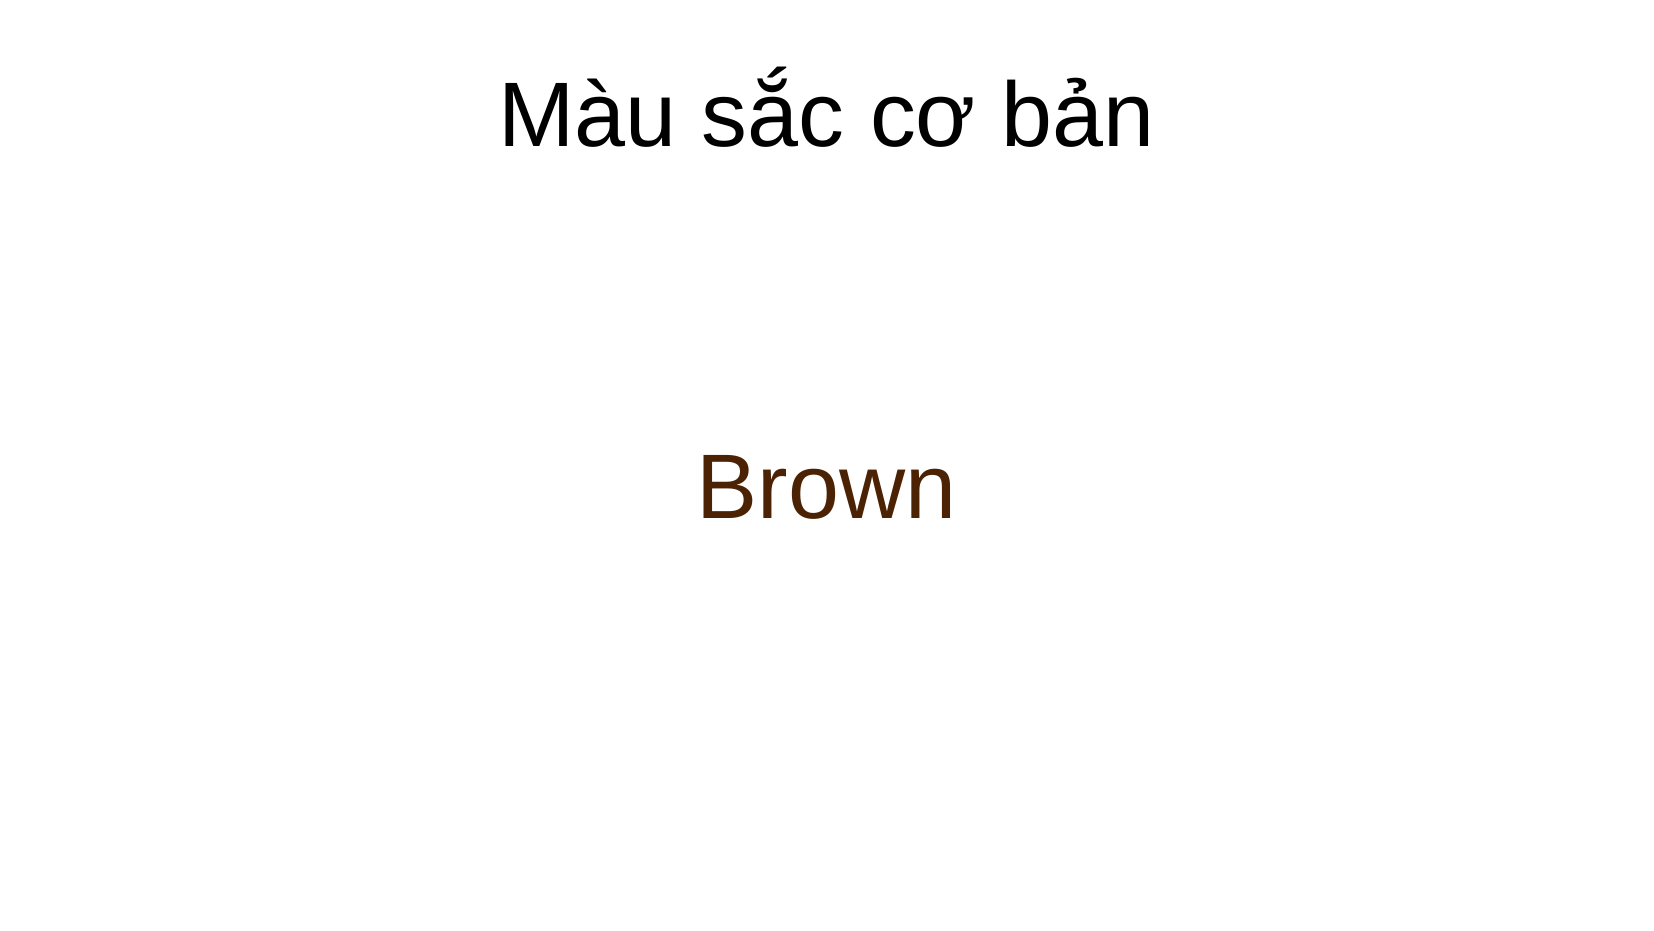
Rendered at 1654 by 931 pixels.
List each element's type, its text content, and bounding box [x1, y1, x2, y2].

title Màu sắc cơ bản [82, 37, 1571, 193]
subtitle Brown [82, 217, 1571, 758]
